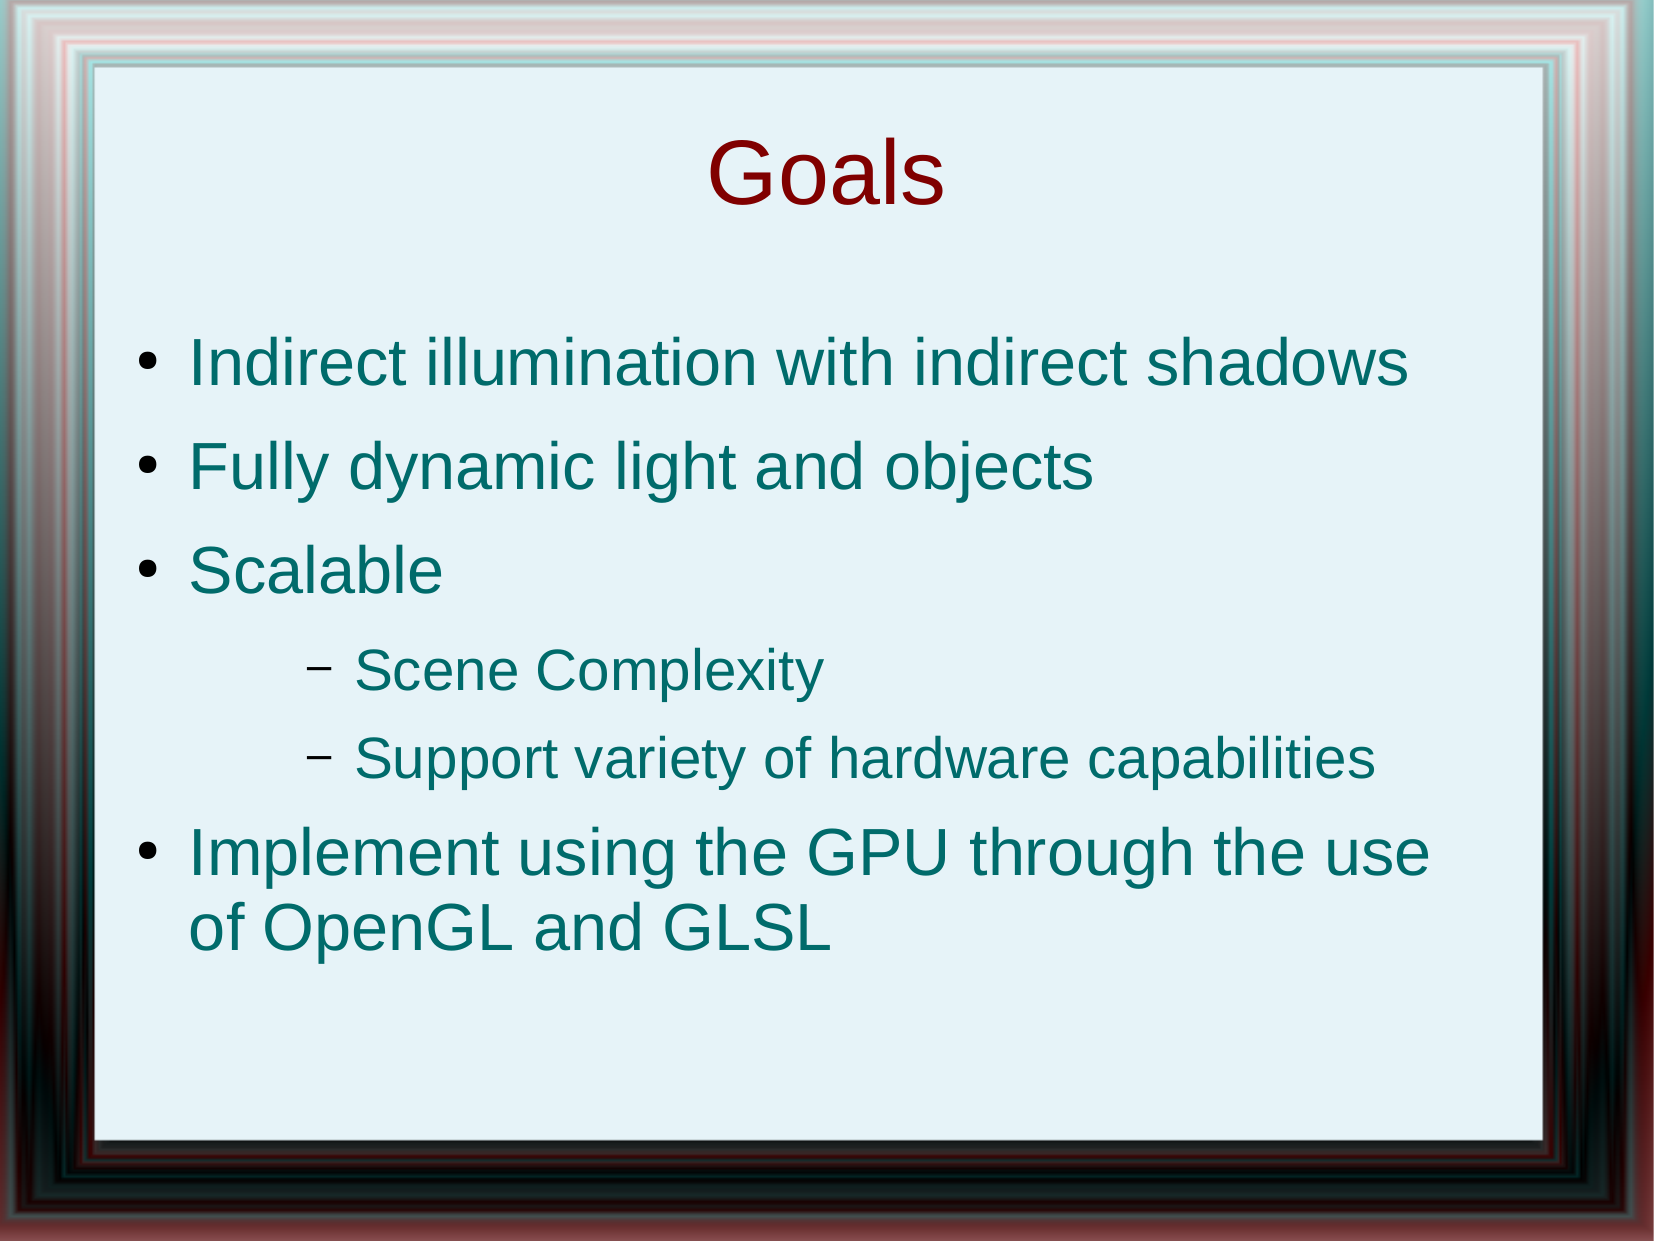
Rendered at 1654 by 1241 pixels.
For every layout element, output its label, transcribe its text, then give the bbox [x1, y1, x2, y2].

list Indirect illumination with indirect shadows Fully dynamic light and objects Scalable Scene Complexity Support variety of hardware capabilities Implement using the GPU through the use of OpenGL and GLSL [118, 324, 1506, 965]
picture [0, 0, 1654, 1241]
title Goals [118, 95, 1536, 250]
